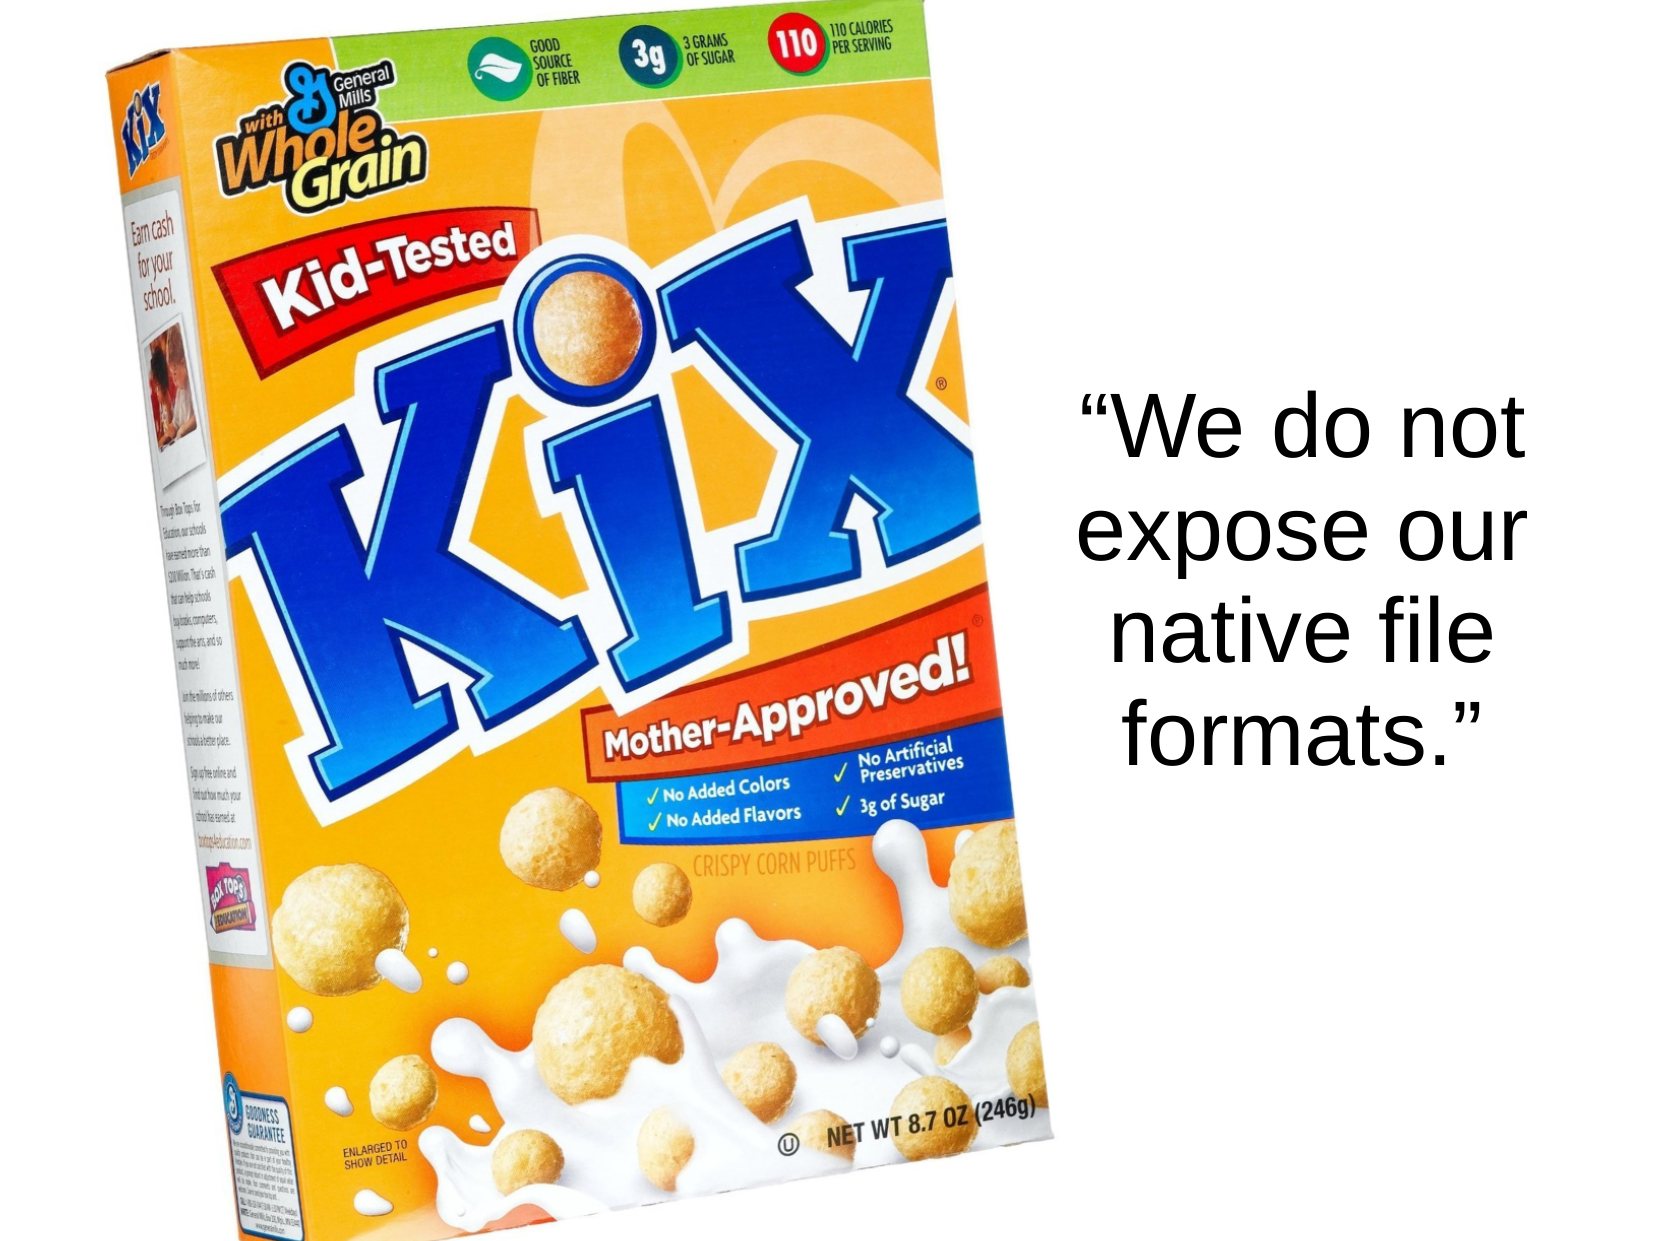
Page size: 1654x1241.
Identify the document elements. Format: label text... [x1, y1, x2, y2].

title “We do not expose our native file formats.” [1035, 49, 1571, 1111]
picture [95, 0, 1069, 1241]
